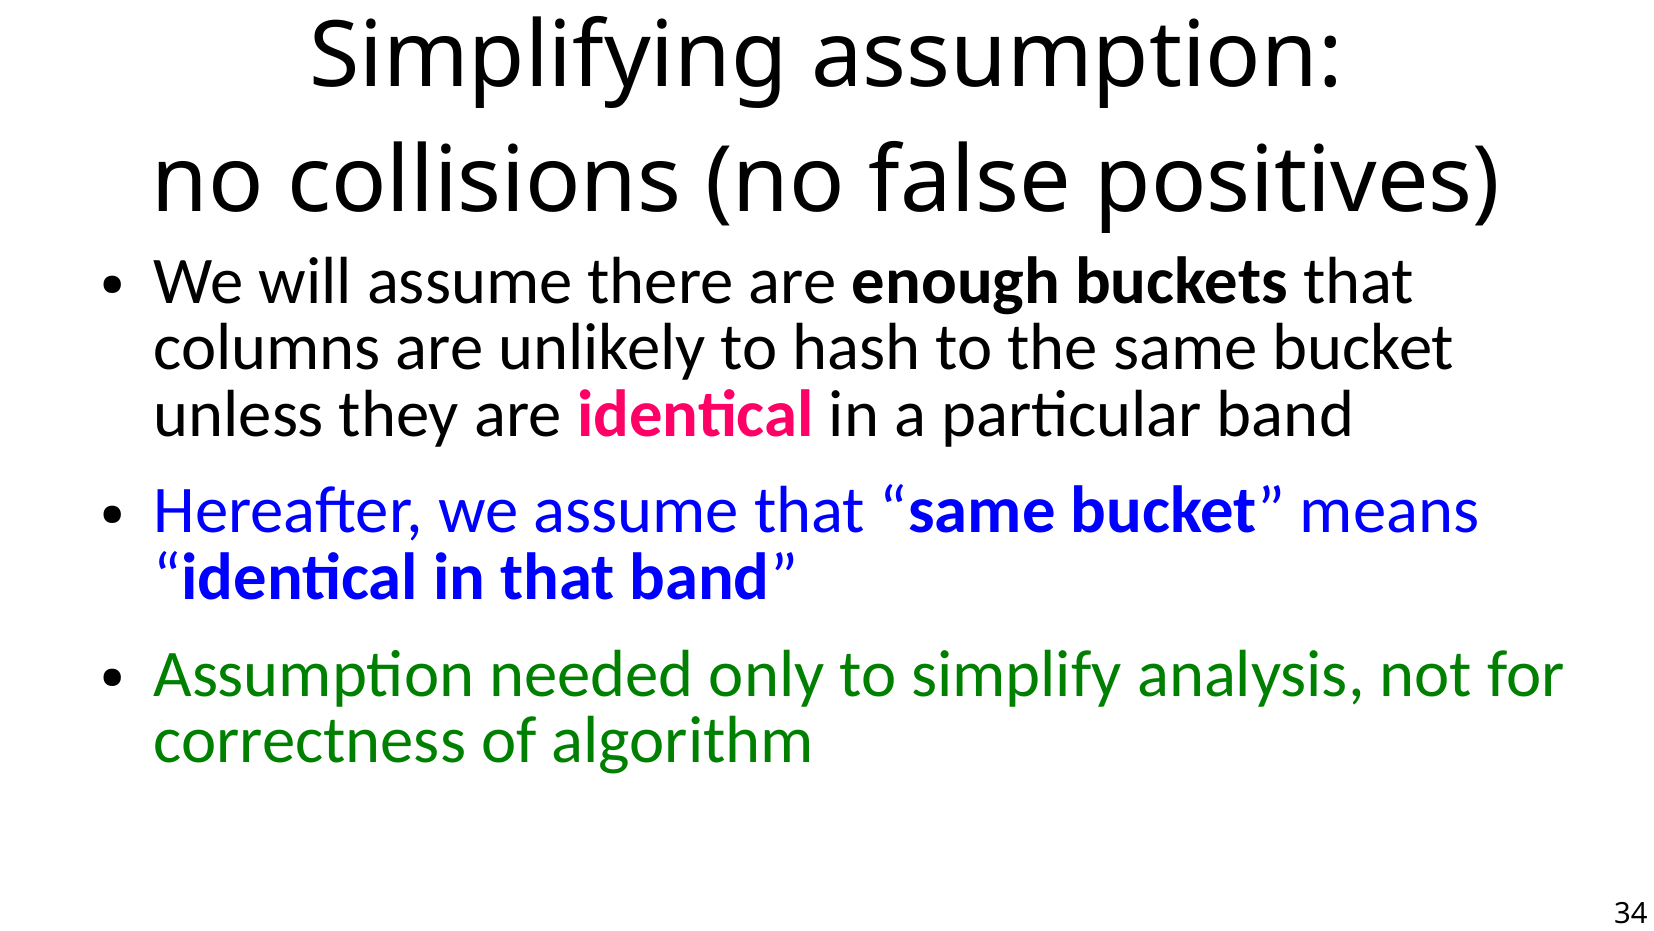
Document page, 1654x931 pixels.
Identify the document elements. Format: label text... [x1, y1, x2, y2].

list We will assume there are enough buckets that columns are unlikely to hash to the same bucket unless they are identical in a particular band Hereafter, we assume that “same bucket” means “identical in that band” Assumption needed only to simplify analysis, not for correctness of algorithm [82, 253, 1571, 793]
title Simplifying assumption: no collisions (no false positives) [82, 1, 1571, 226]
